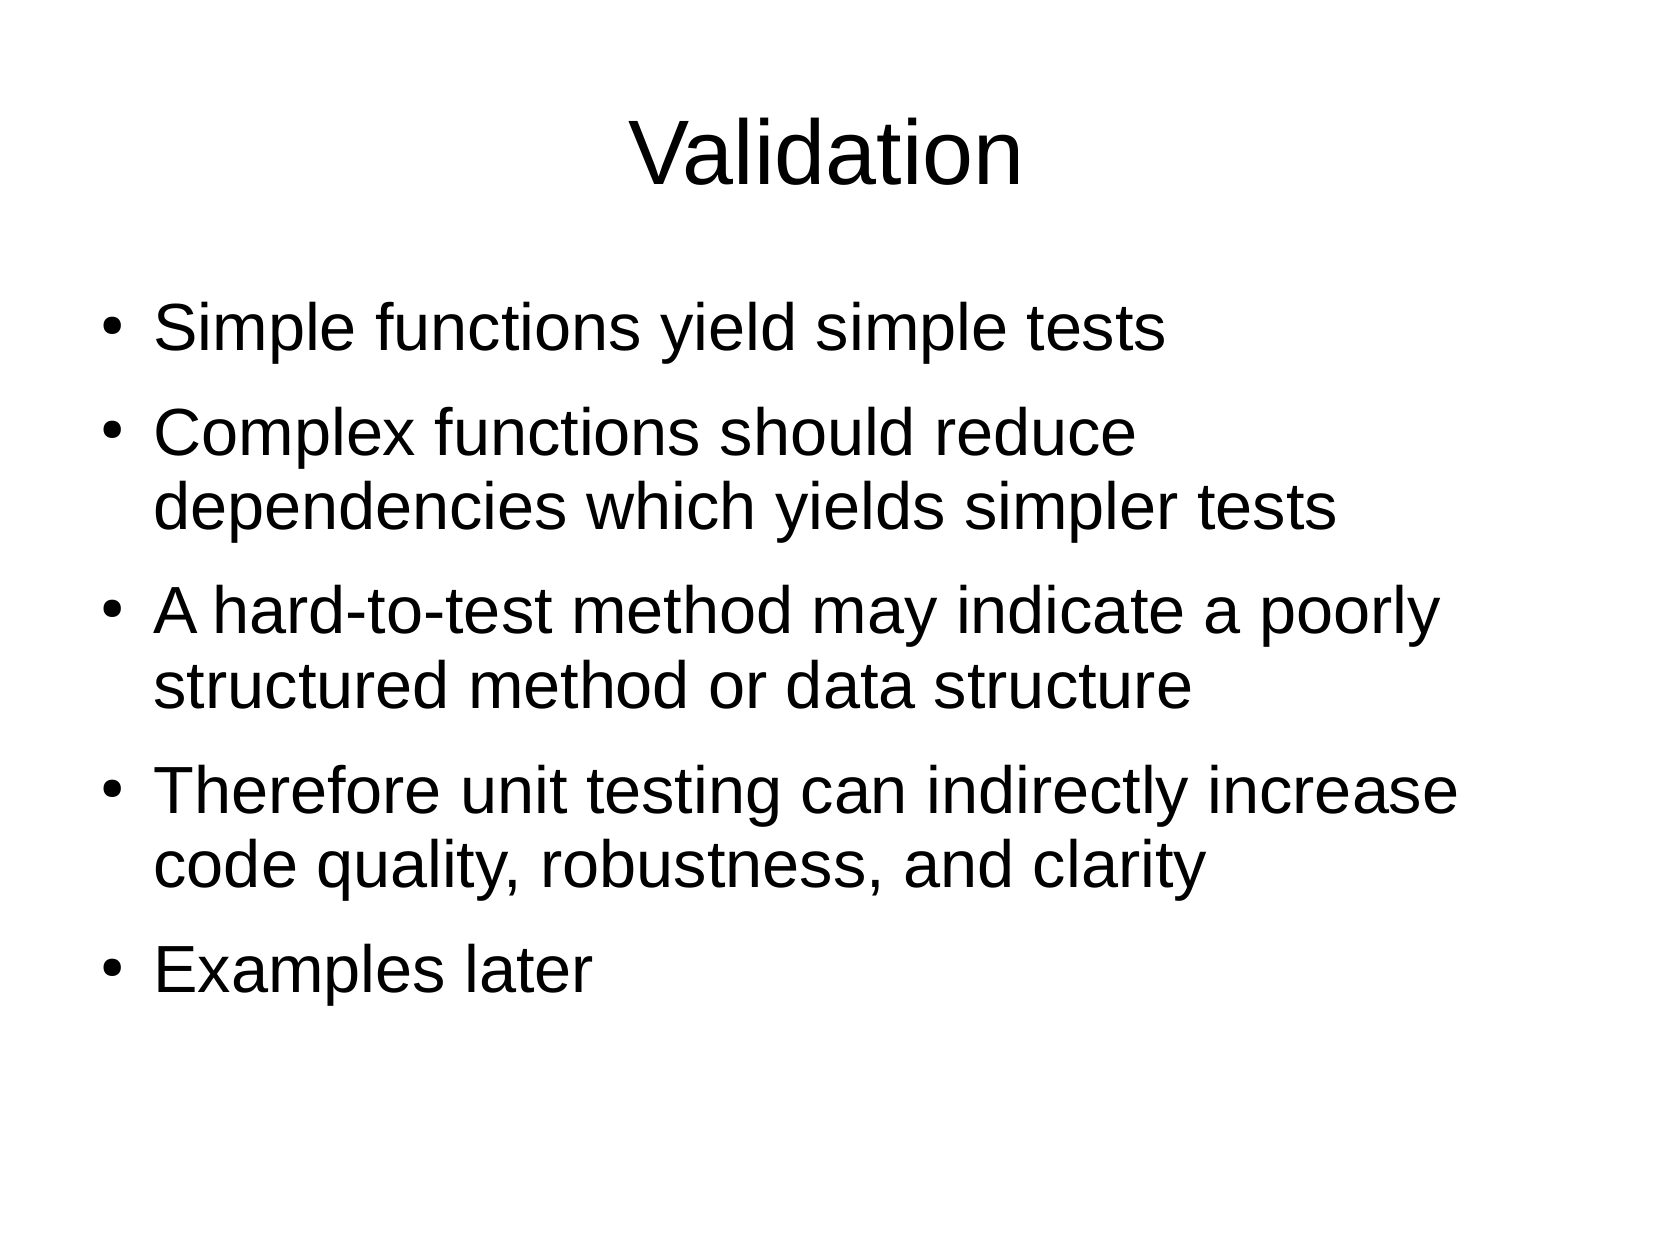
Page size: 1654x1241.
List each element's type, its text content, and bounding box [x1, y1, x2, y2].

list Simple functions yield simple tests Complex functions should reduce dependencies which yields simpler tests A hard-to-test method may indicate a poorly structured method or data structure Therefore unit testing can indirectly increase code quality, robustness, and clarity Examples later [82, 290, 1571, 1010]
title Validation [82, 49, 1571, 257]
